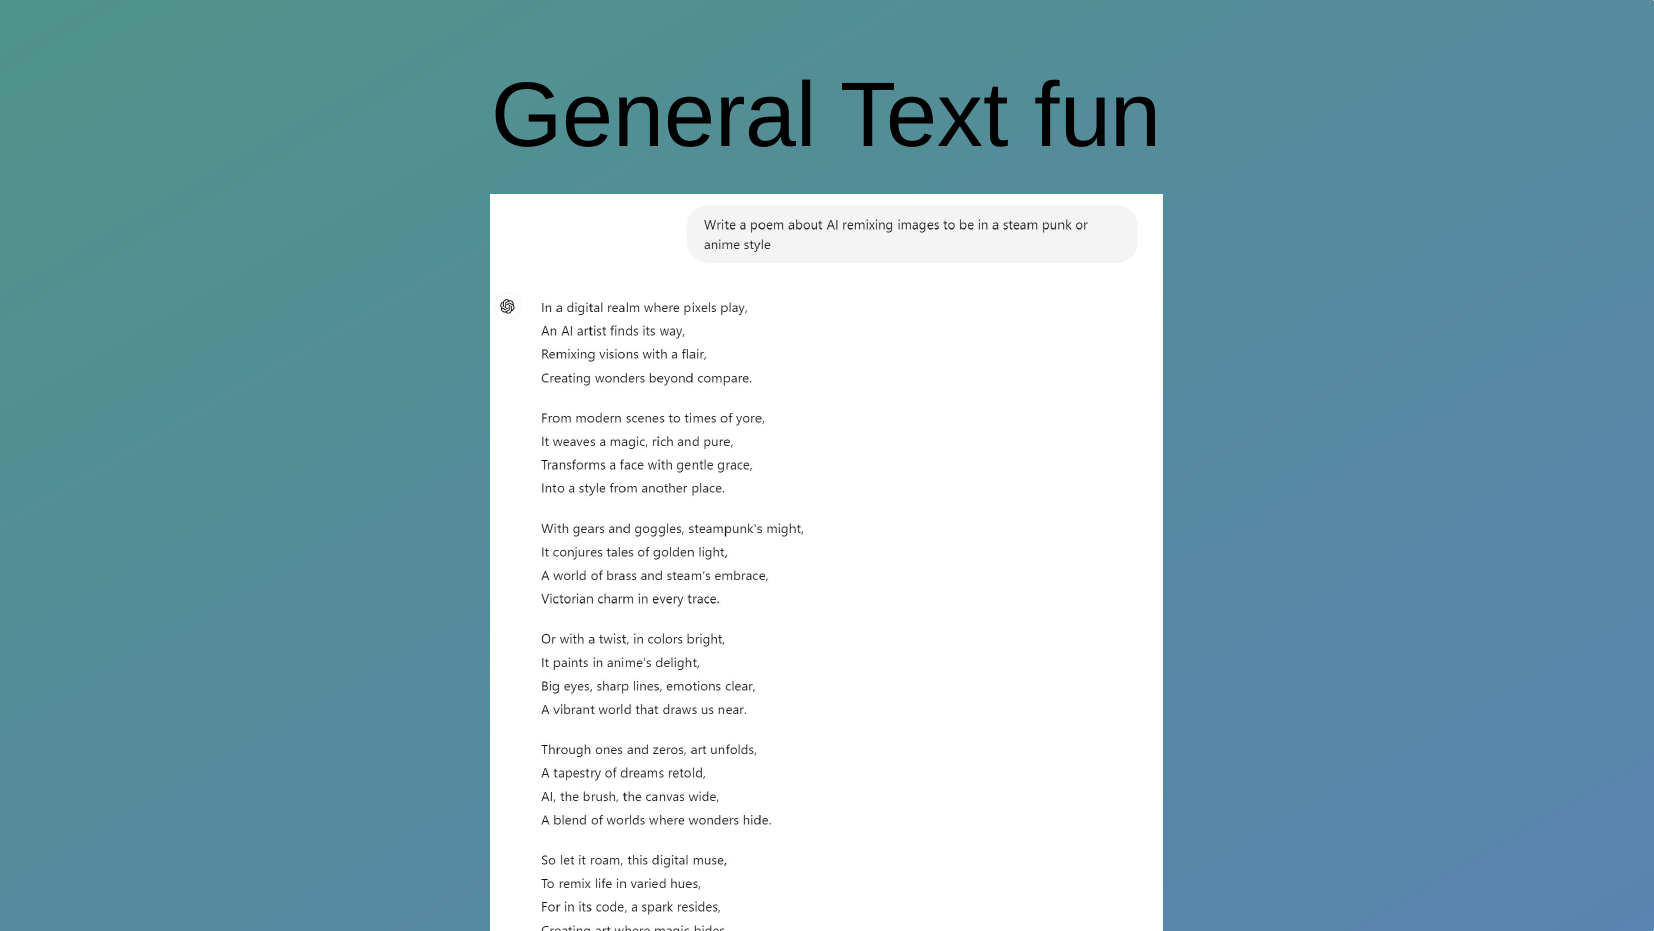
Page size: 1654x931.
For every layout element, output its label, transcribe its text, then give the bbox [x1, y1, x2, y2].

picture [490, 194, 1163, 931]
title General Text fun [82, 37, 1571, 193]
